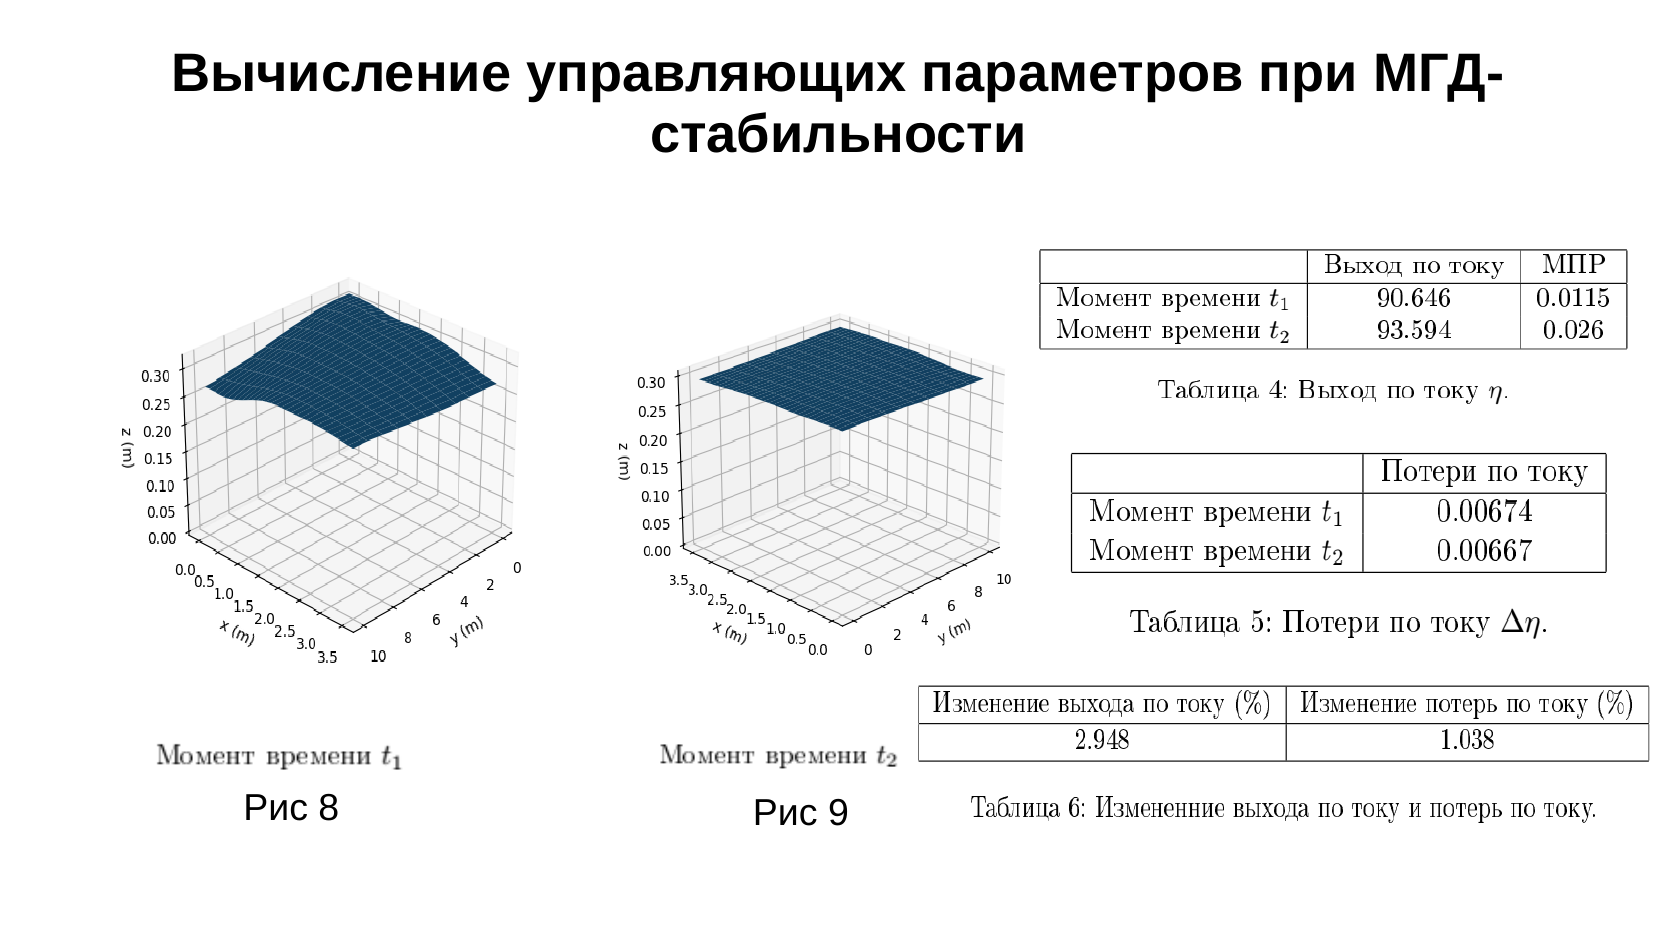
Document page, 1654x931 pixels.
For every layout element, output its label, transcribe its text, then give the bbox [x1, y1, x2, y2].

picture [147, 732, 410, 779]
text_box Рис 8 [228, 778, 355, 836]
text_box Рис 9 [738, 783, 864, 841]
title Вычисление управляющих параметров при МГД-стабильности [82, 29, 1595, 178]
picture [24, 177, 1654, 827]
